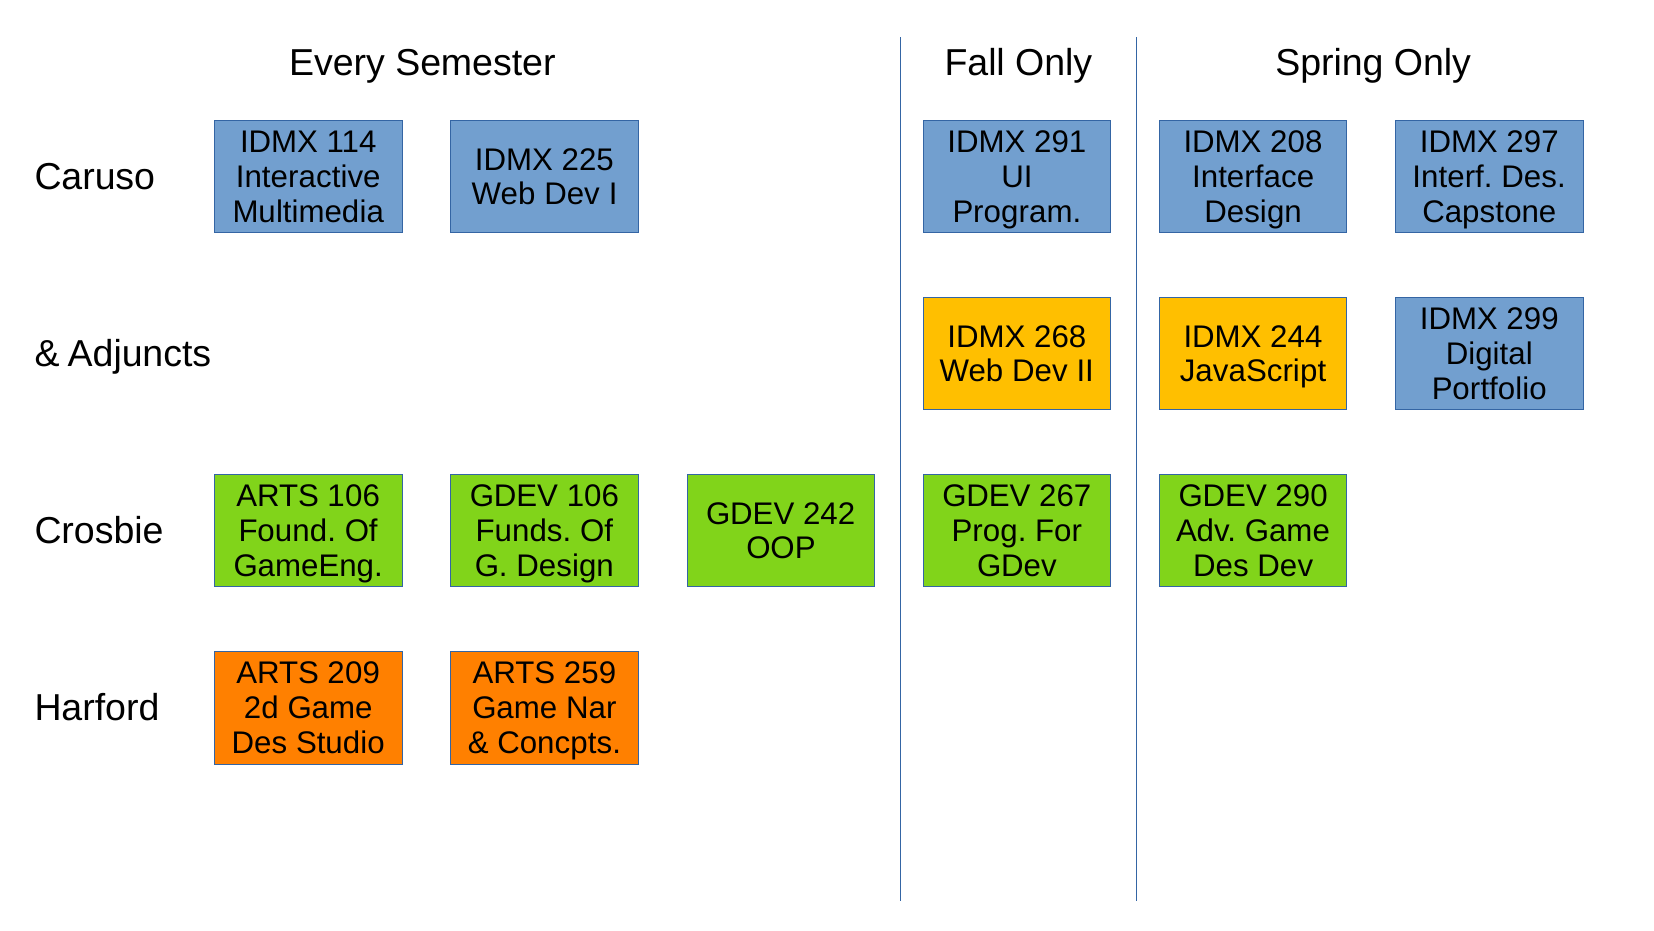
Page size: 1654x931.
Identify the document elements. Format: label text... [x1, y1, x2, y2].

text_box IDMX 268 Web Dev II [923, 297, 1111, 410]
text_box GDEV 267 Prog. For GDev [923, 474, 1111, 587]
text_box Fall Only [929, 33, 1108, 91]
text_box ARTS 259 Game Nar & Concpts. [450, 651, 639, 765]
text_box GDEV 242 OOP [687, 474, 875, 587]
text_box IDMX 114 Interactive Multimedia [214, 120, 403, 233]
text_box IDMX 225 Web Dev I [450, 120, 639, 233]
text_box Crosbie [19, 502, 179, 560]
text_box GDEV 106 Funds. Of G. Design [450, 474, 639, 587]
text_box Caruso [19, 147, 171, 205]
text_box Harford [19, 679, 175, 737]
text_box & Adjuncts [19, 325, 227, 382]
text_box IDMX 244 JavaScript [1159, 297, 1347, 410]
text_box Every Semester [274, 33, 571, 91]
text_box GDEV 290 Adv. Game Des Dev [1159, 474, 1347, 587]
text_box ARTS 209 2d Game Des Studio [214, 651, 403, 765]
text_box ARTS 106 Found. Of GameEng. [214, 474, 403, 587]
text_box IDMX 208 Interface Design [1159, 120, 1347, 233]
text_box IDMX 299 Digital Portfolio [1395, 297, 1584, 410]
text_box Spring Only [1260, 33, 1487, 91]
text_box IDMX 291 UI Program. [923, 120, 1111, 233]
text_box IDMX 297 Interf. Des. Capstone [1395, 120, 1584, 233]
